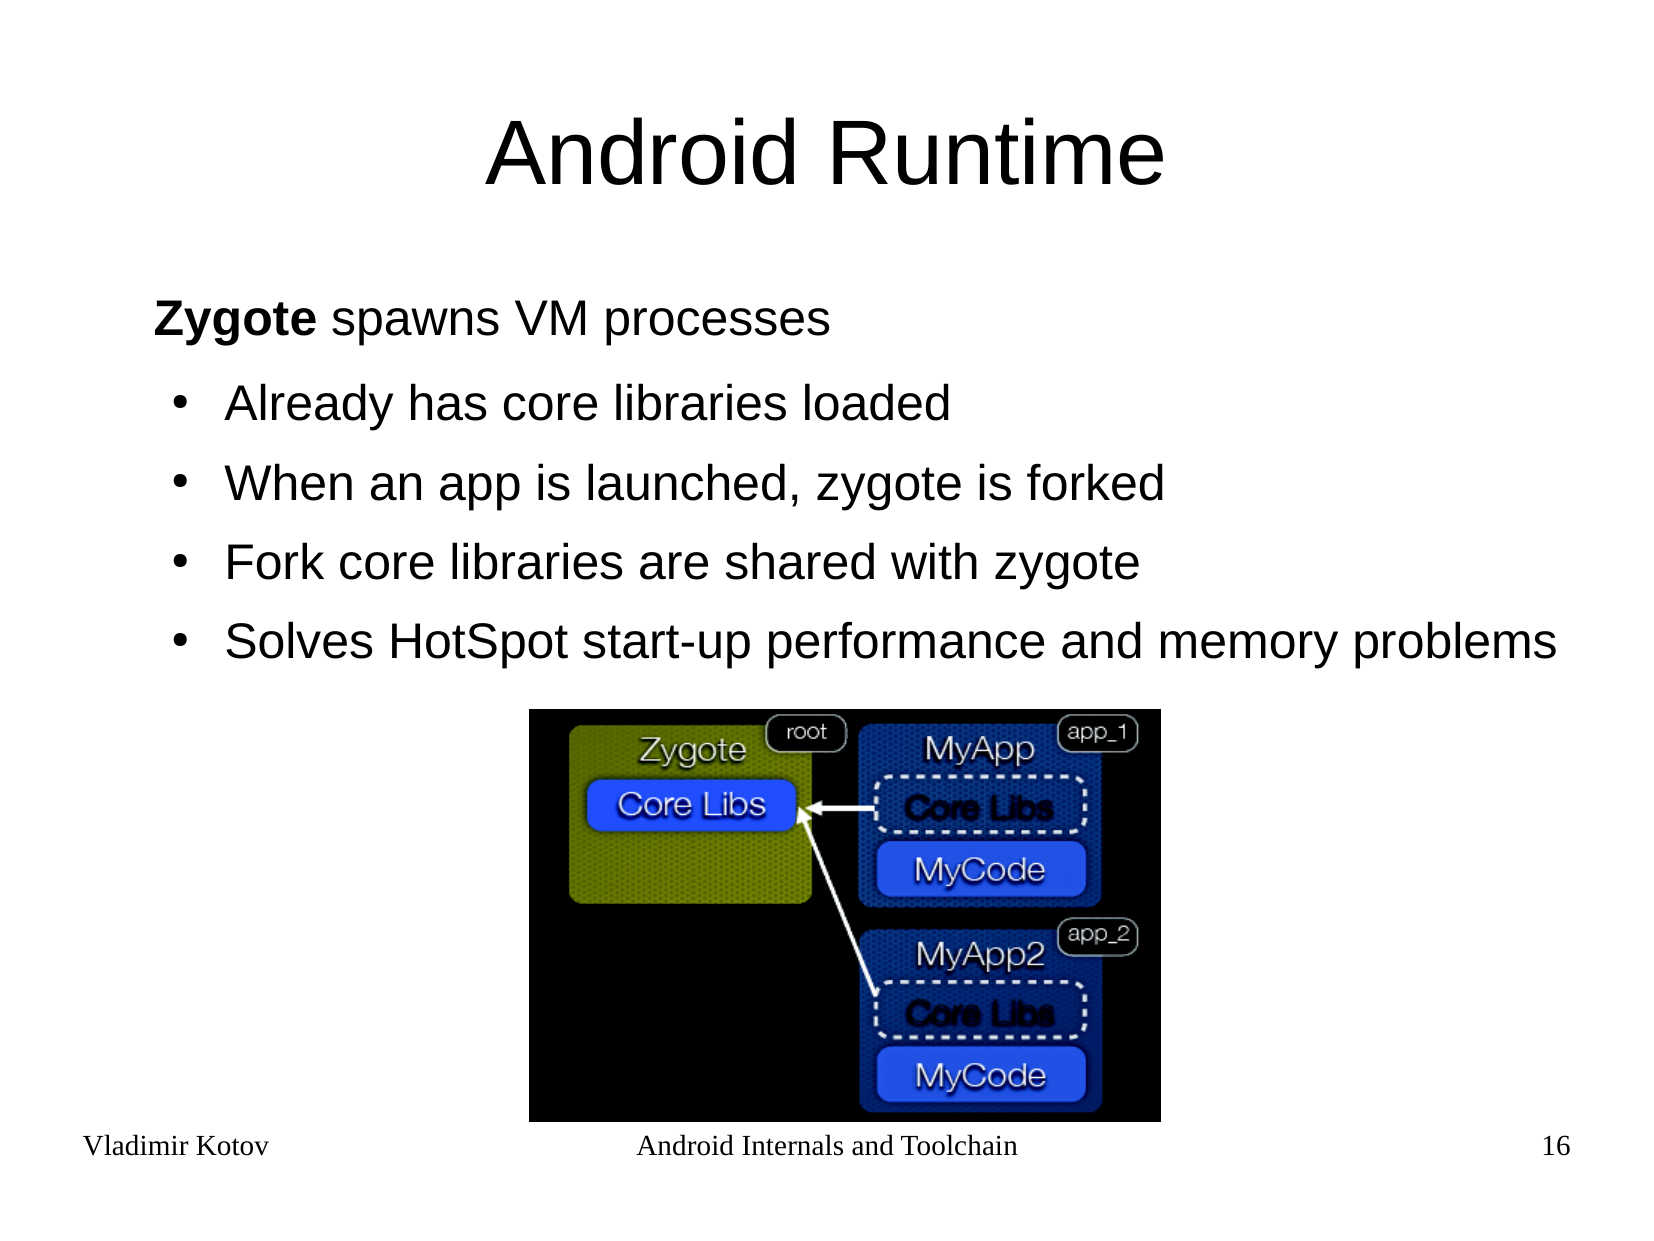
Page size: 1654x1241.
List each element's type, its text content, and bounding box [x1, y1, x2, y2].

list Zygote spawns VM processes Already has core libraries loaded When an app is launched, zygote is forked Fork core libraries are shared with zygote Solves HotSpot start-up performance and memory problems [82, 290, 1571, 754]
picture [529, 709, 1161, 1122]
title Android Runtime [82, 49, 1571, 257]
